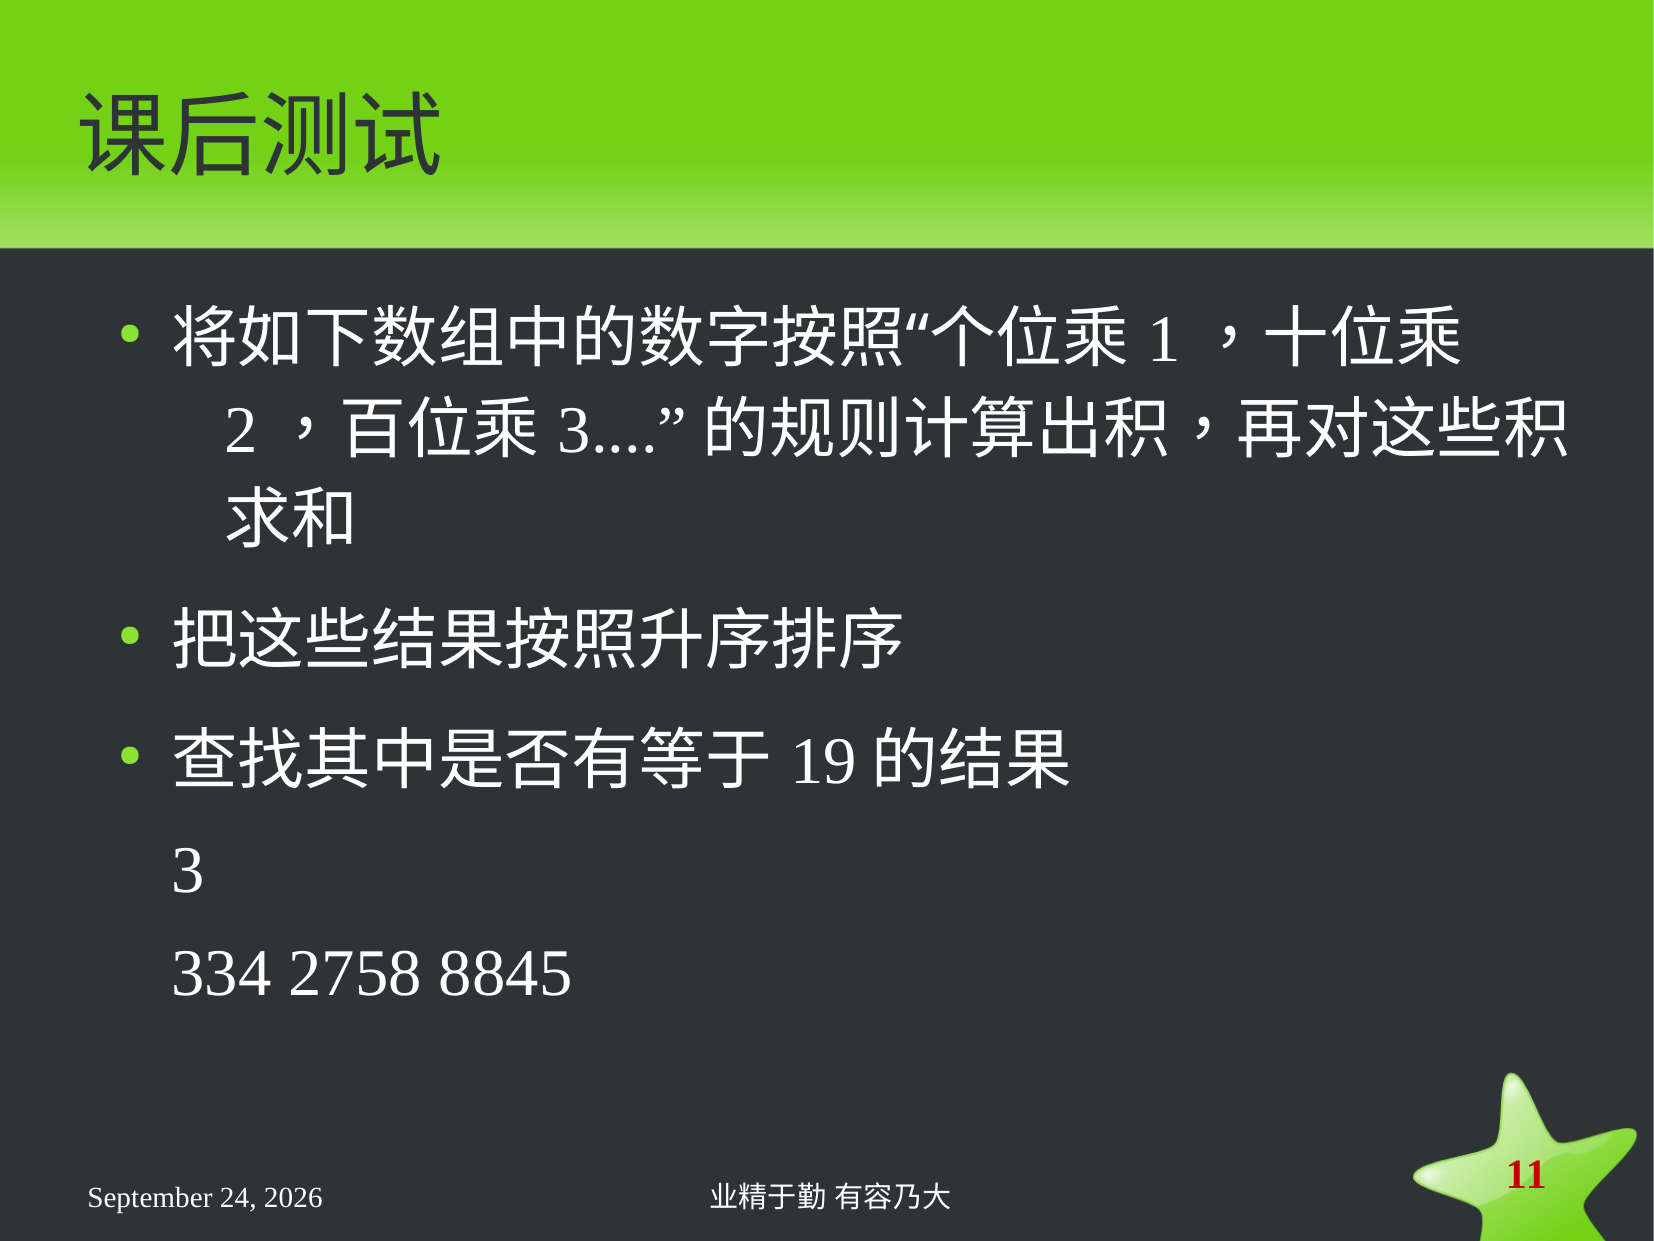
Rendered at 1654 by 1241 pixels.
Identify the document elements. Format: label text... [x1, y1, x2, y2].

title 课后测试 [76, 29, 1565, 237]
list 将如下数组中的数字按照“个位乘1，十位乘2，百位乘3....”的规则计算出积，再对这些积求和 把这些结果按照升序排序 查找其中是否有等于19的结果 3 334 2758 8845 [82, 290, 1571, 1109]
picture [0, 0, 1654, 1241]
